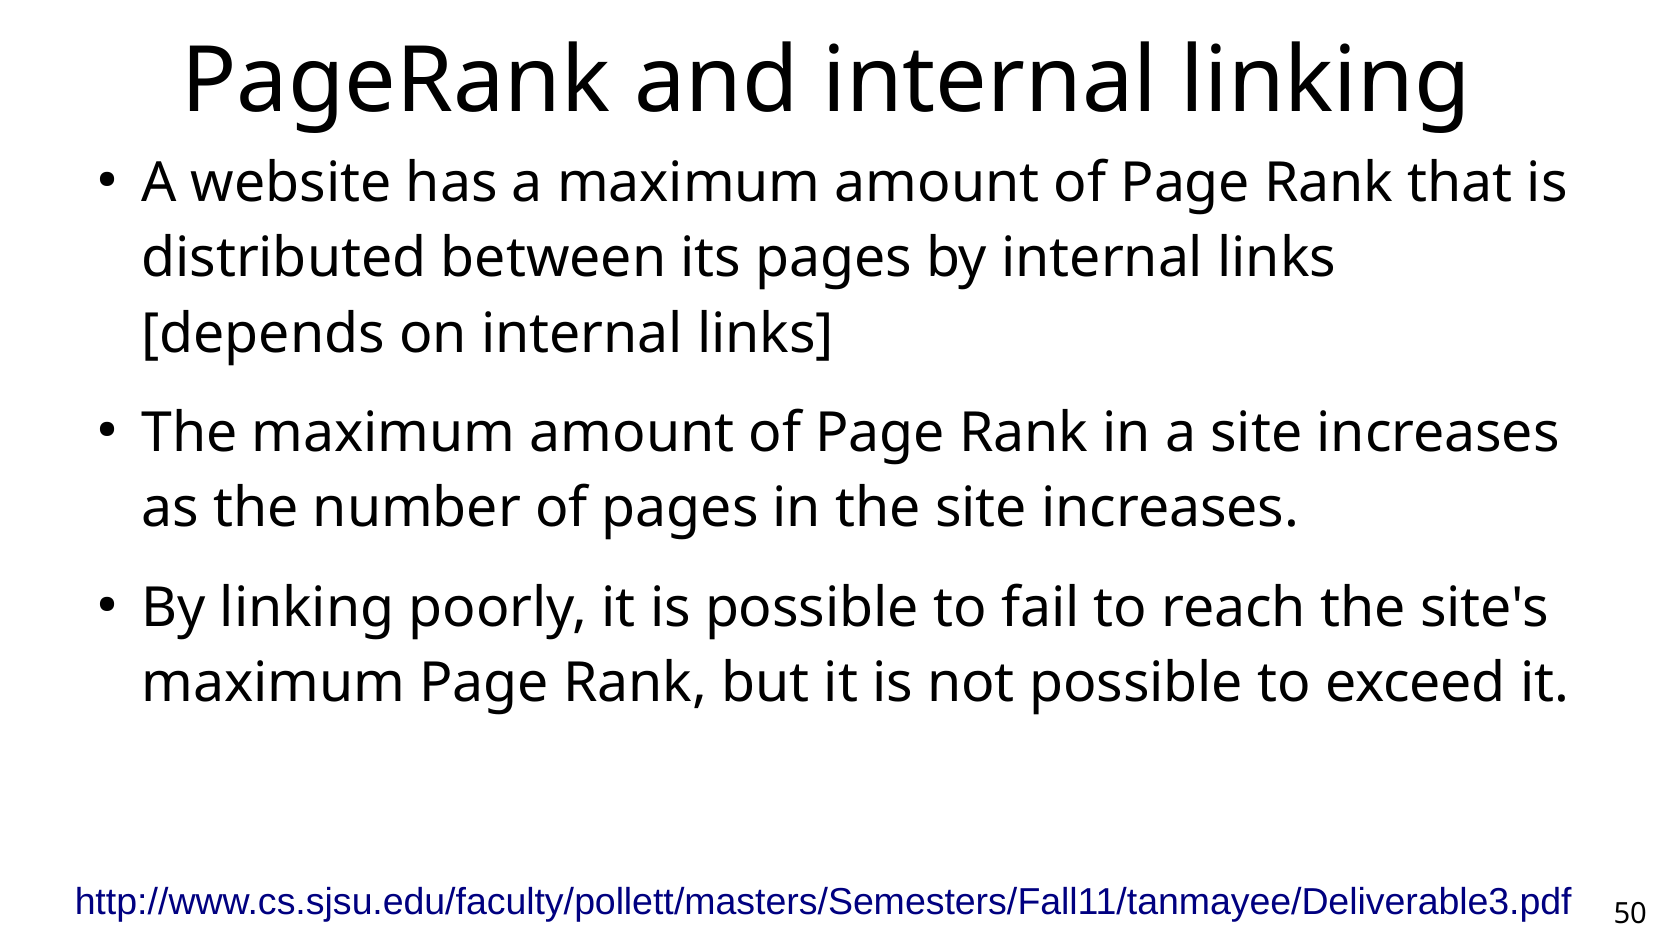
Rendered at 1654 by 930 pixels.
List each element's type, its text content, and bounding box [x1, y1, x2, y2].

list A website has a maximum amount of Page Rank that is distributed between its pages by internal links [depends on internal links] The maximum amount of Page Rank in a site increases as the number of pages in the site increases. By linking poorly, it is possible to fail to reach the site's maximum Page Rank, but it is not possible to exceed it. [82, 142, 1571, 862]
title PageRank and internal linking [82, 0, 1571, 142]
text_box http://www.cs.sjsu.edu/faculty/pollett/masters/Semesters/Fall11/tanmayee/Deliverable3.pdf [60, 873, 1591, 930]
